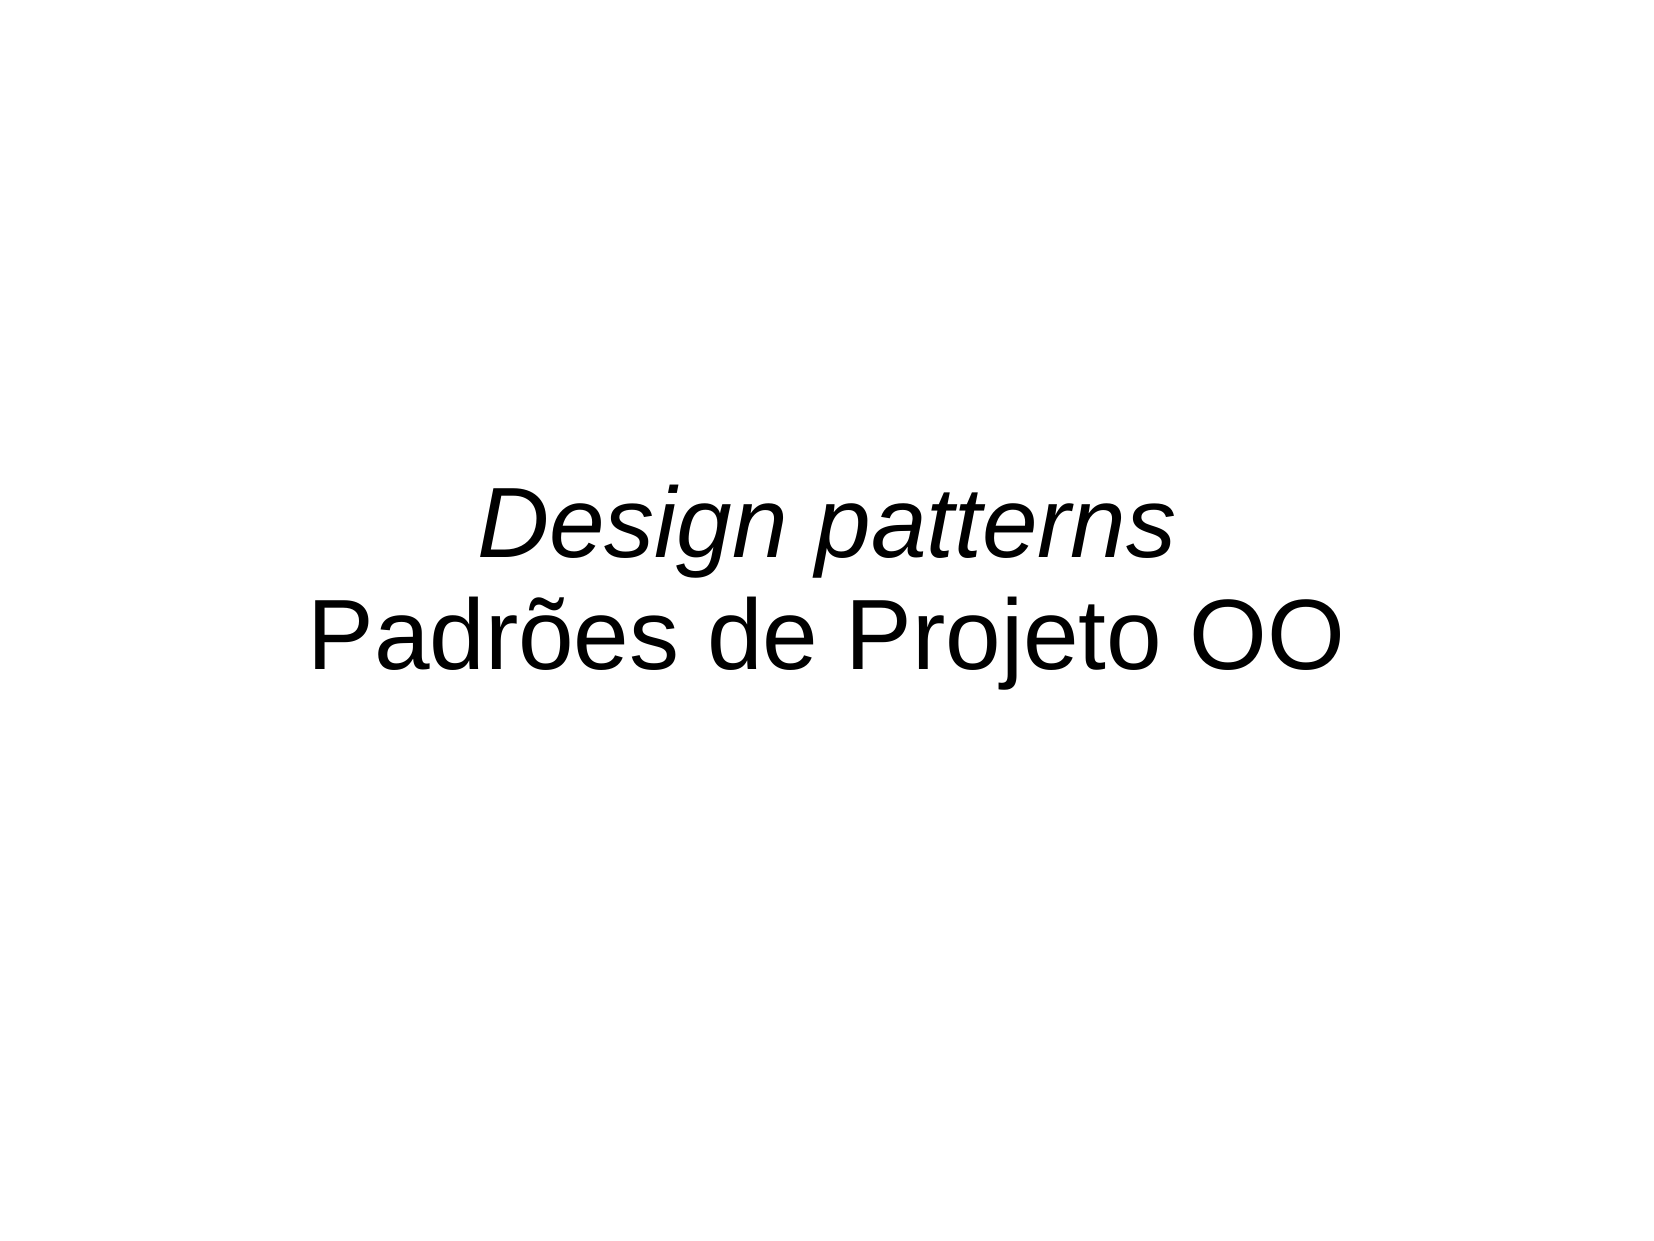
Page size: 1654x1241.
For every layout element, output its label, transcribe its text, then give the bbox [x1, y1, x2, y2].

subtitle Design patterns Padrões de Projeto OO [82, 49, 1571, 1109]
